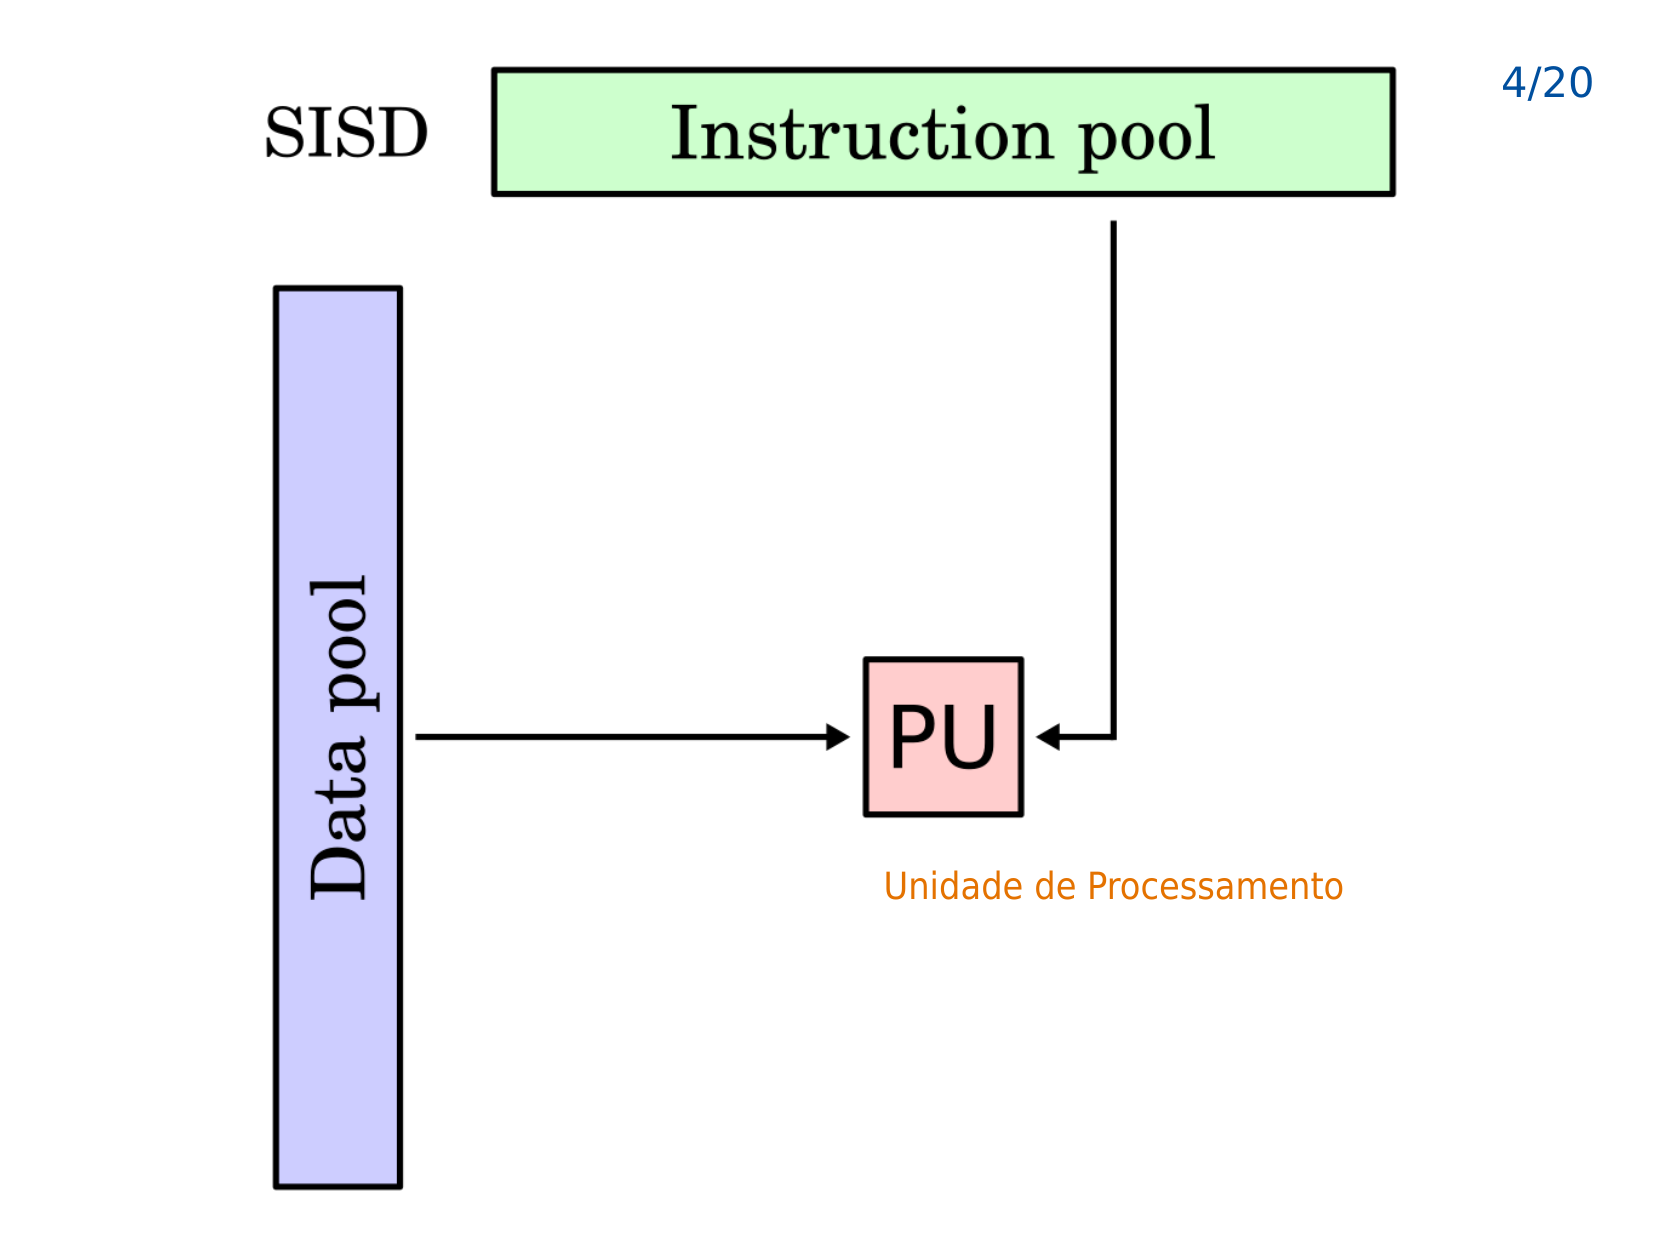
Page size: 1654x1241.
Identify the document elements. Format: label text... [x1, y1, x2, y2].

picture [214, 8, 1455, 1241]
text_box Unidade de Processamento [868, 857, 1361, 916]
